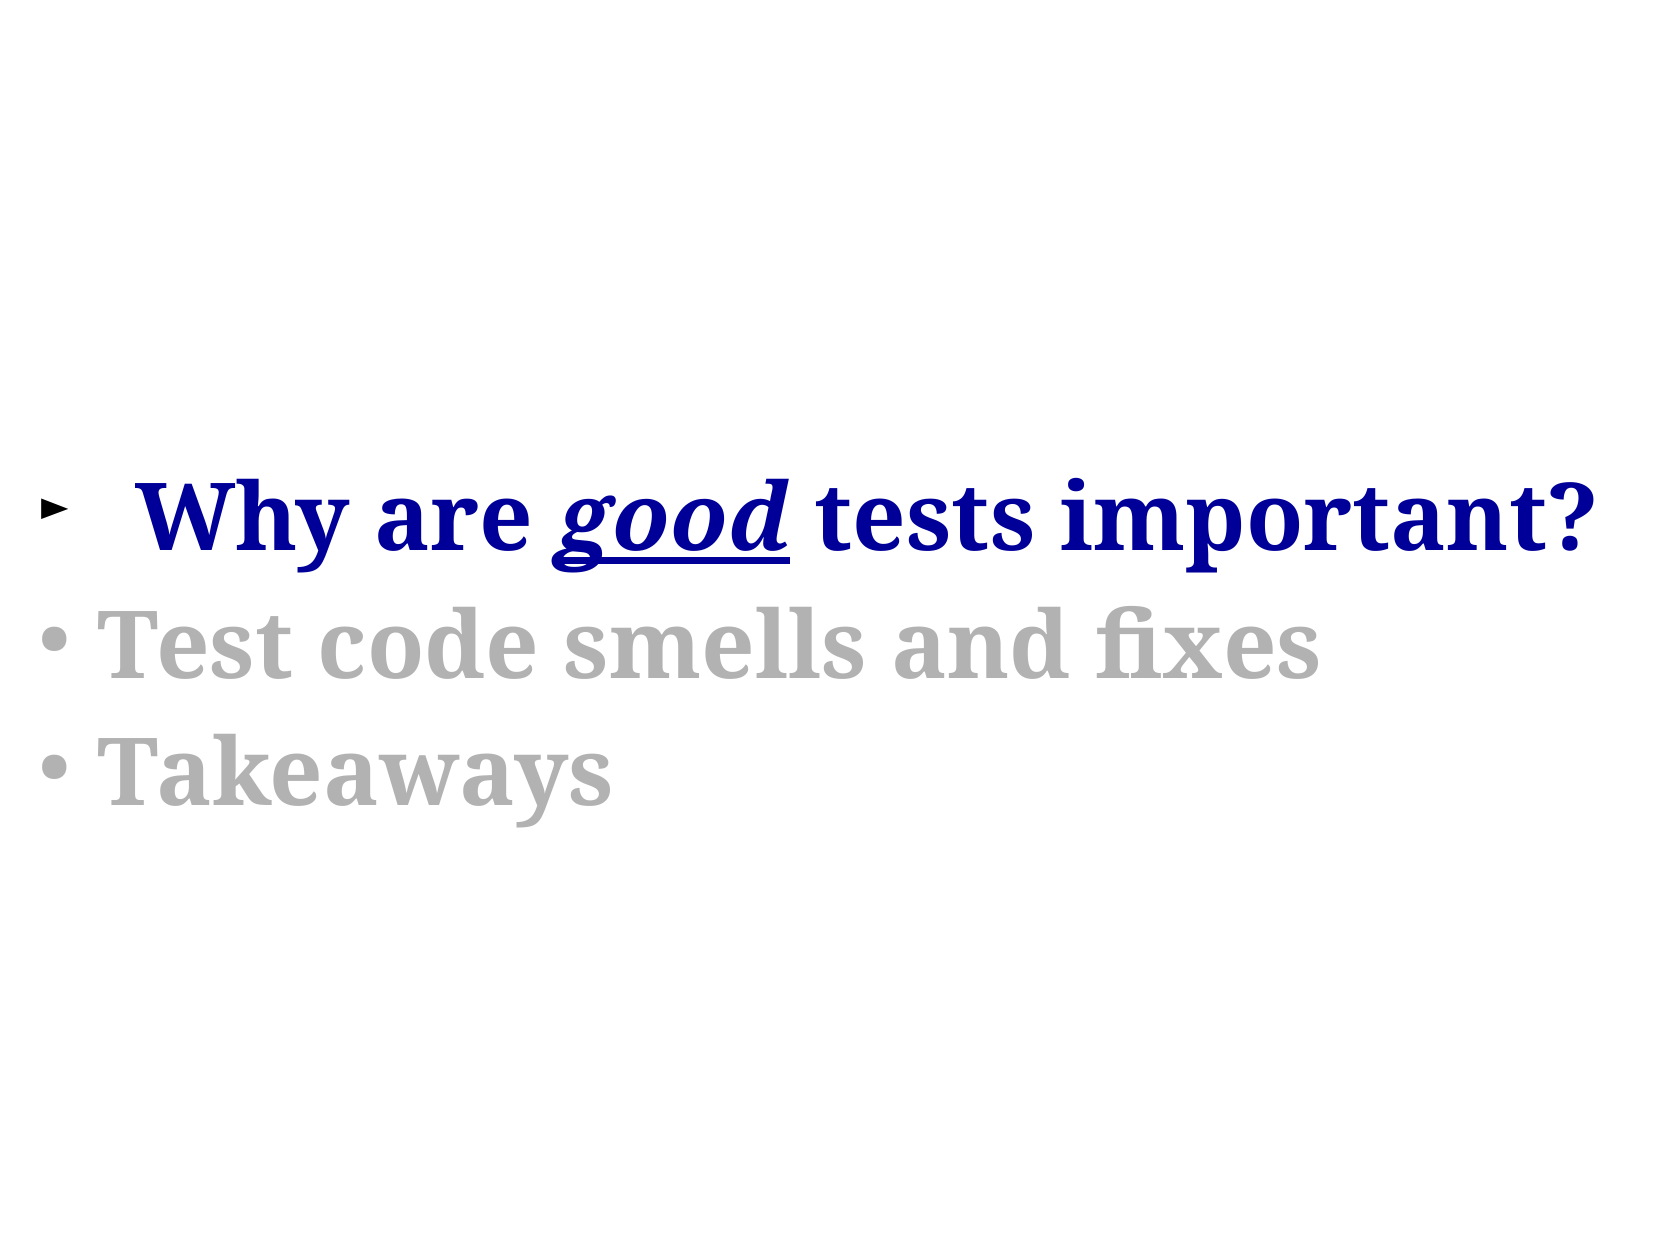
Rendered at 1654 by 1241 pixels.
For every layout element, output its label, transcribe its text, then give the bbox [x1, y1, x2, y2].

subtitle Why are good tests important? Test code smells and fixes Takeaways [37, 450, 1605, 820]
